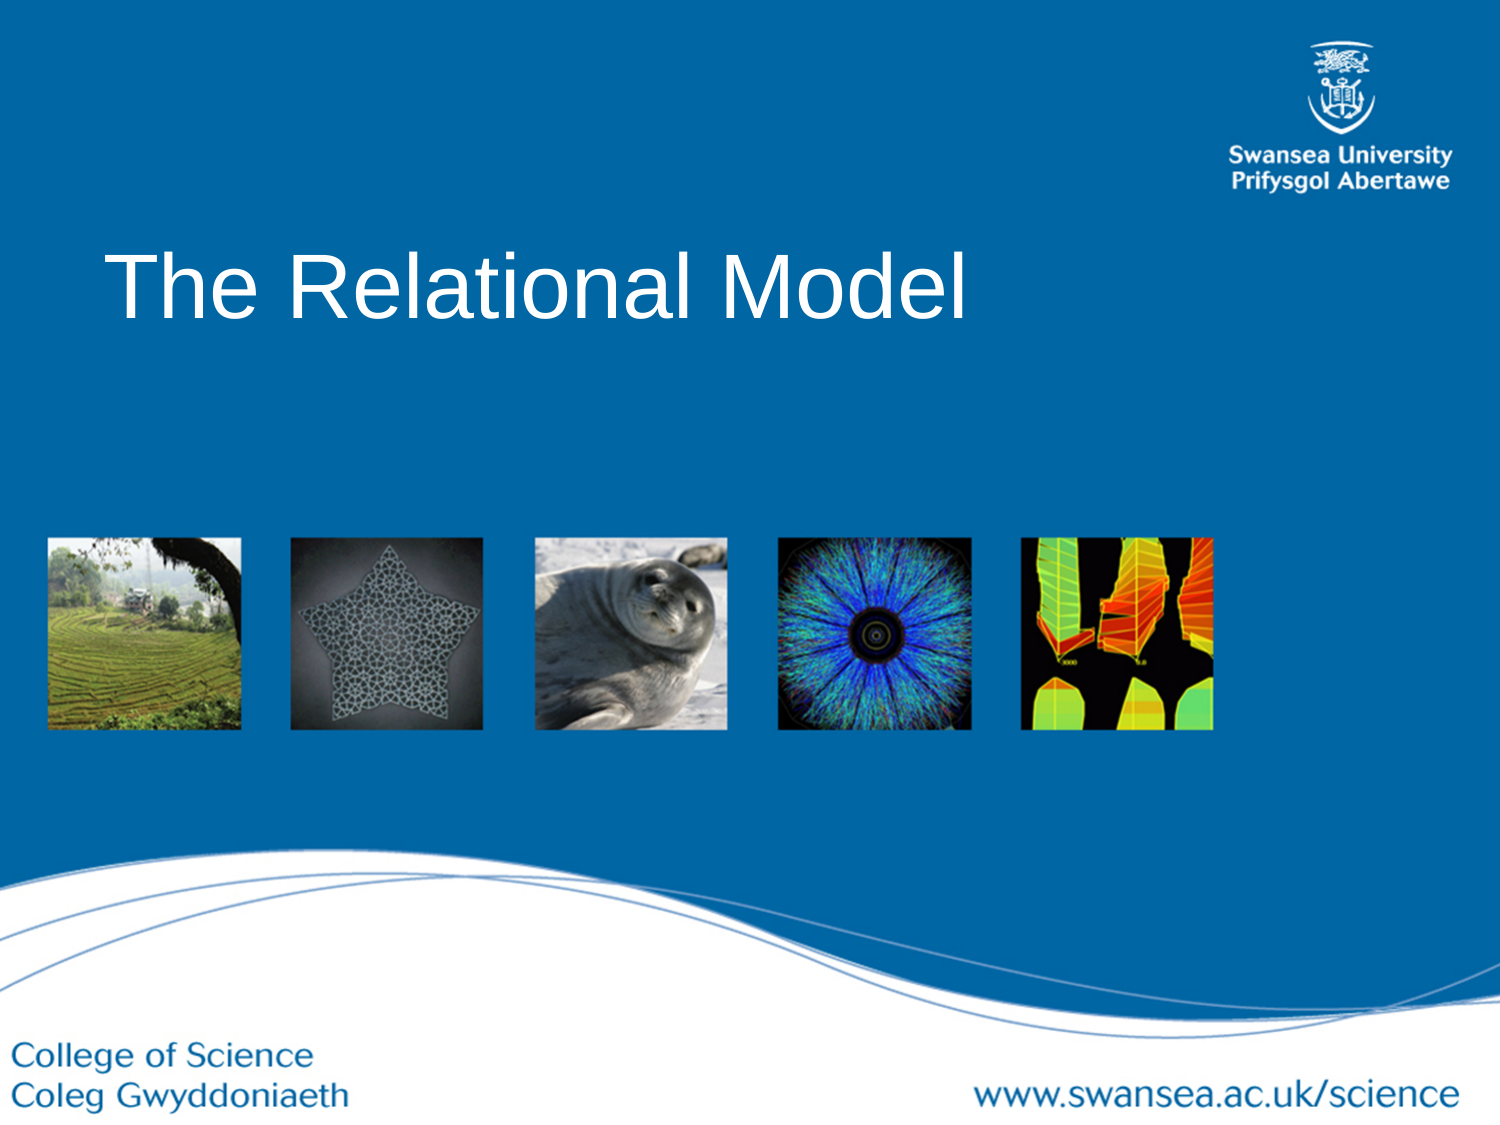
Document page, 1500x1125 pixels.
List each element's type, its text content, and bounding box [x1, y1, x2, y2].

picture [0, 0, 1500, 1125]
text_box The Relational Model [88, 219, 1317, 345]
